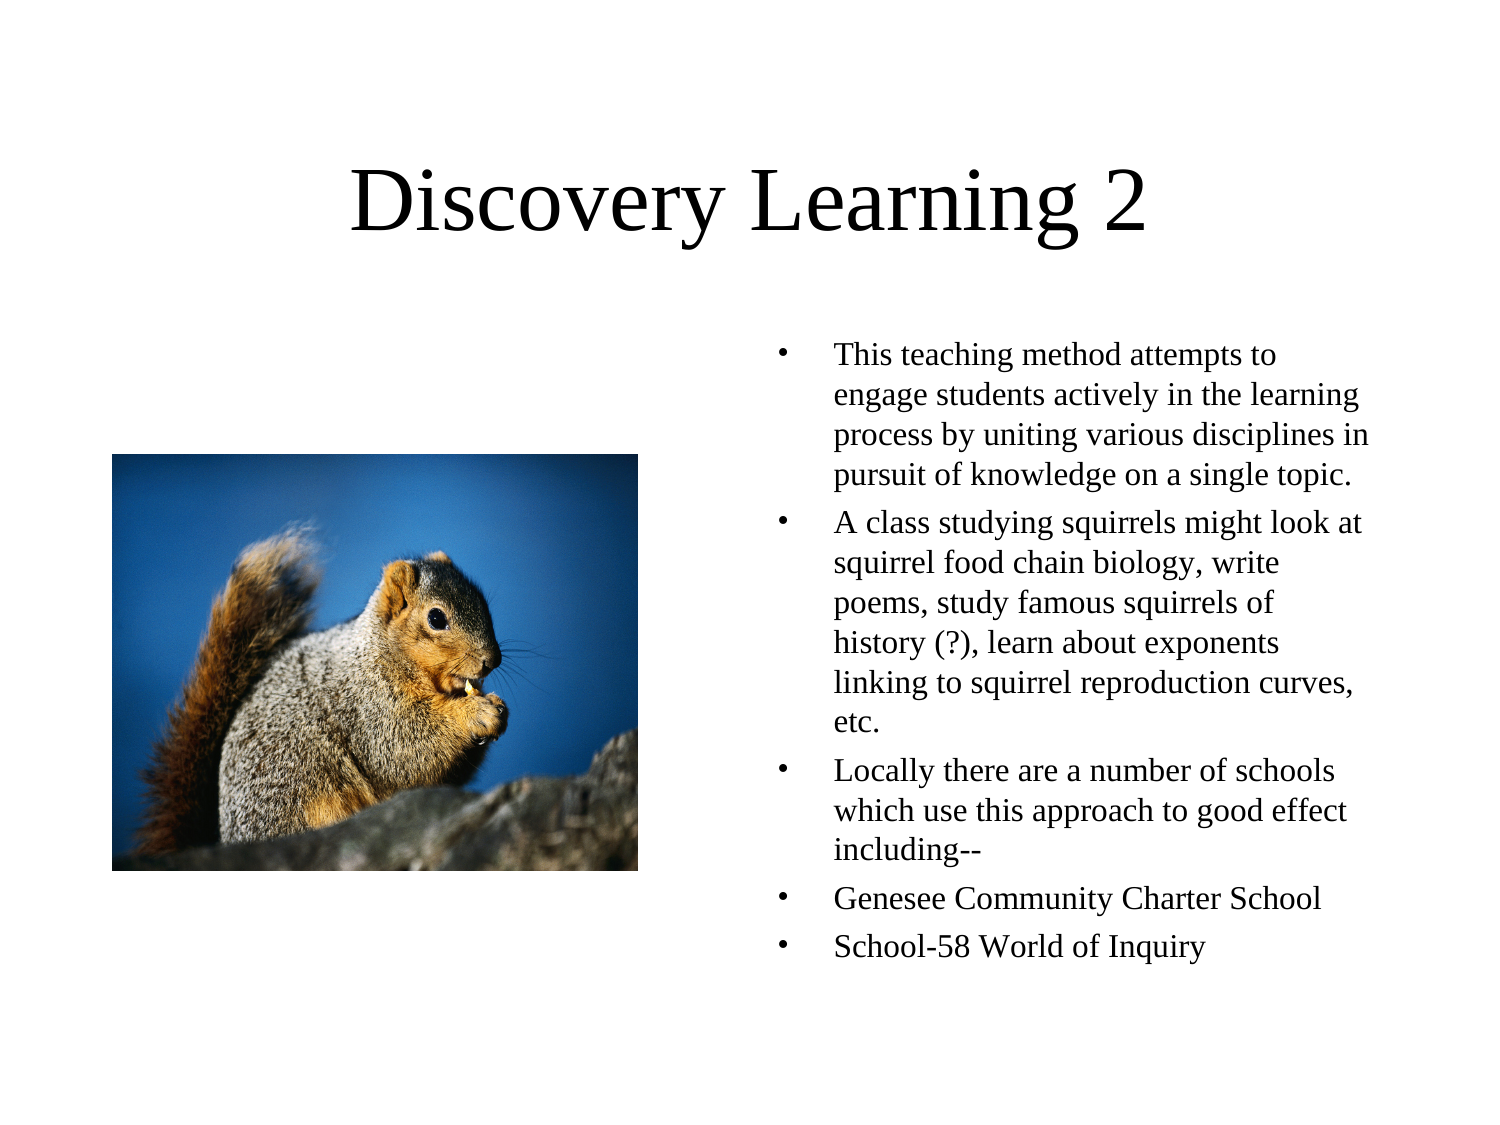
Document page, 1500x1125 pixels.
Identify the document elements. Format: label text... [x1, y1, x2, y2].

picture [112, 454, 638, 871]
title Discovery Learning 2 [112, 99, 1388, 288]
list This teaching method attempts to engage students actively in the learning process by uniting various disciplines in pursuit of knowledge on a single topic. A class studying squirrels might look at squirrel food chain biology, write poems, study famous squirrels of history (?), learn about exponents linking to squirrel reproduction curves, etc. Locally there are a number of schools which use this approach to good effect including-- Genesee Community Charter School School-58 World of Inquiry [762, 324, 1388, 1000]
